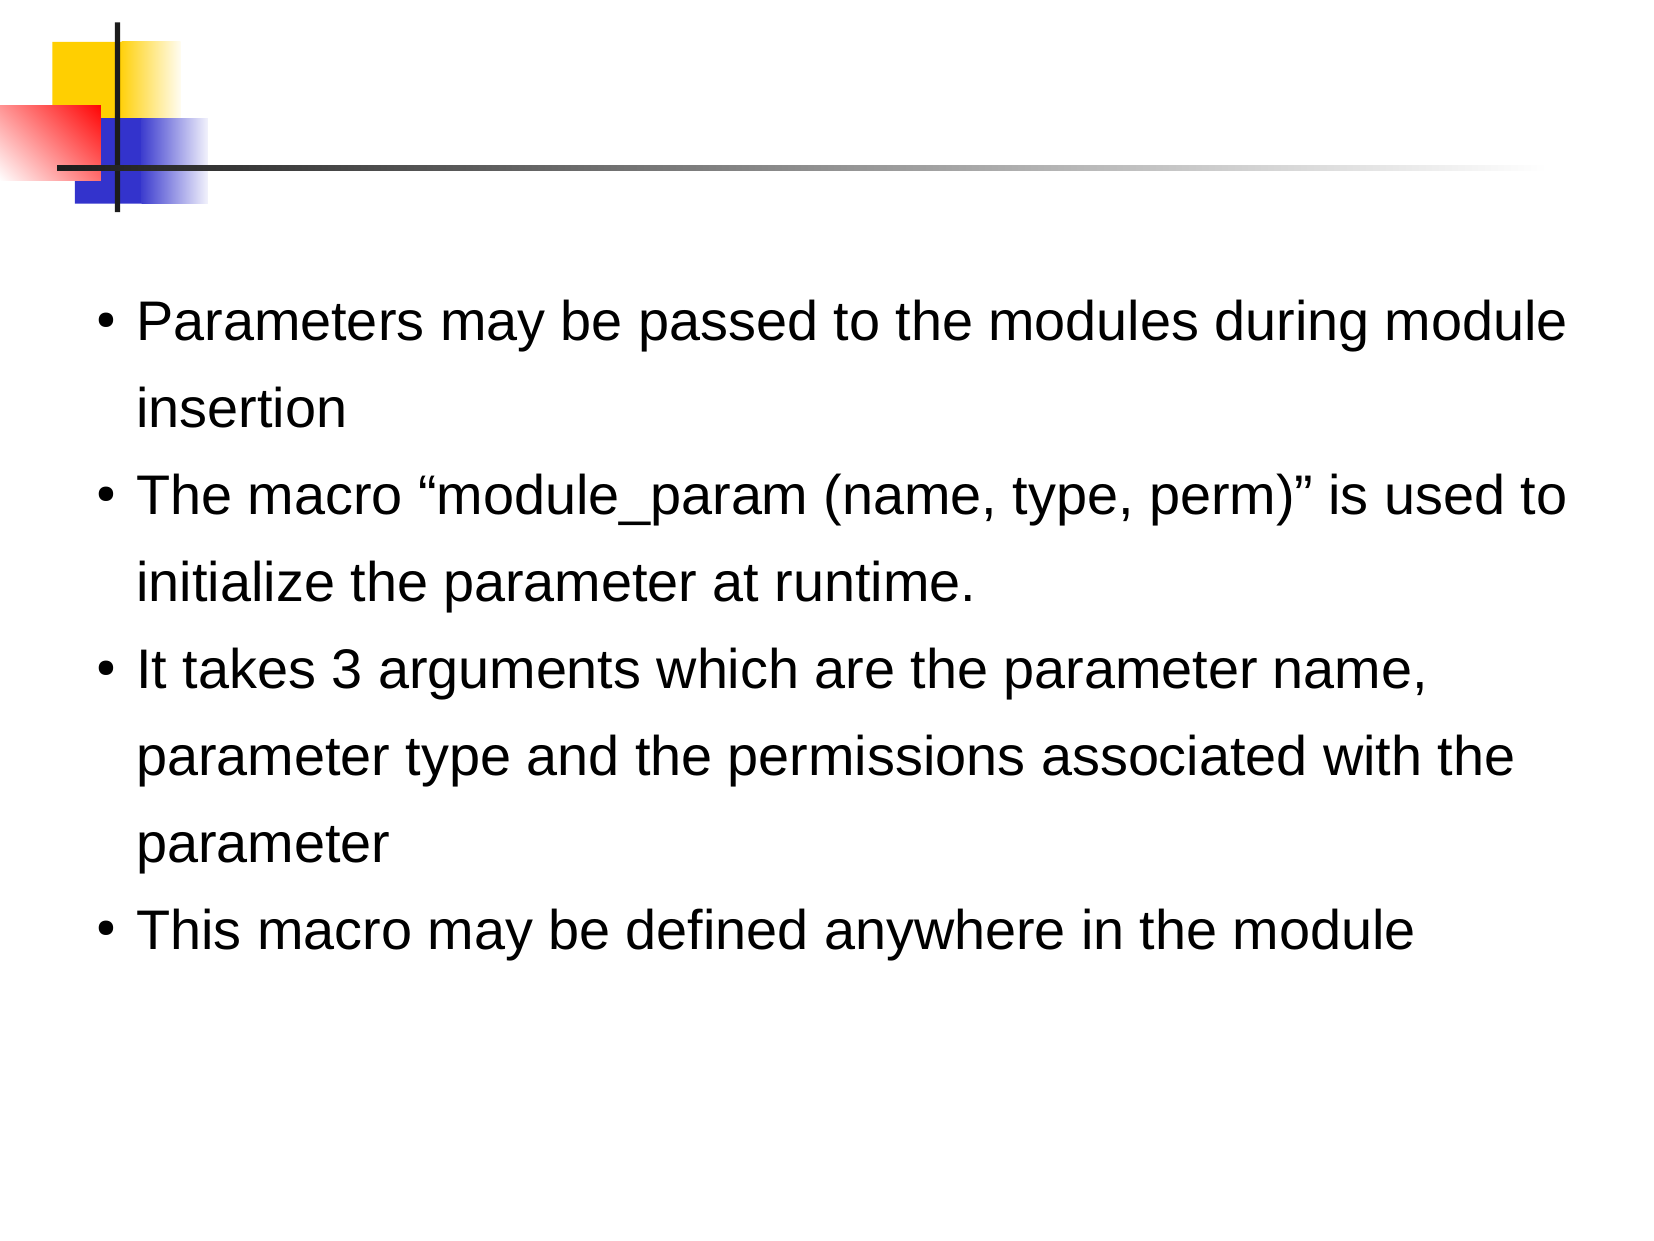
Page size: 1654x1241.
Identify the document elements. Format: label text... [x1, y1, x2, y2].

list Parameters may be passed to the modules during module insertion The macro “module_param (name, type, perm)” is used to initialize the parameter at runtime. It takes 3 arguments which are the parameter name, parameter type and the permissions associated with the parameter This macro may be defined anywhere in the module [82, 290, 1571, 1010]
